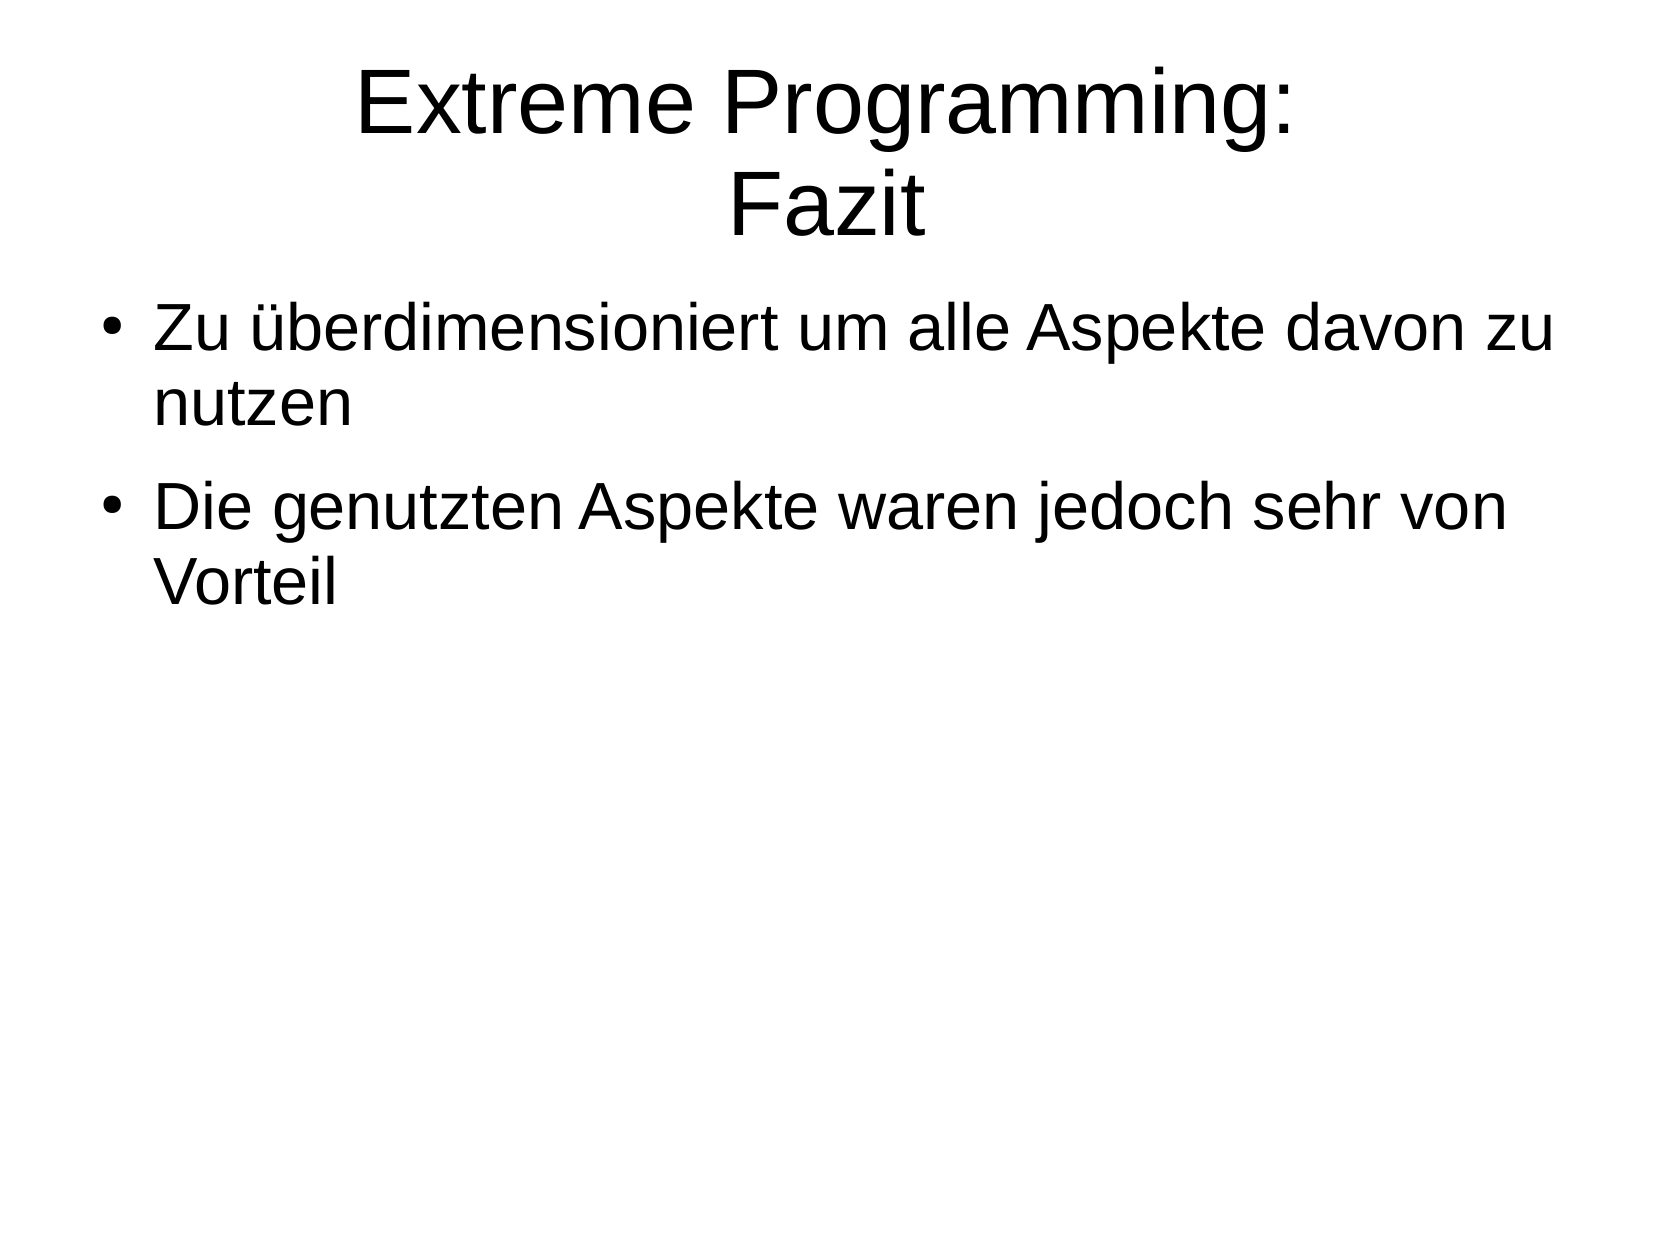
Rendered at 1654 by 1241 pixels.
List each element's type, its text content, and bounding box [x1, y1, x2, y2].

title Extreme Programming: Fazit [82, 49, 1571, 257]
list Zu überdimensioniert um alle Aspekte davon zu nutzen Die genutzten Aspekte waren jedoch sehr von Vorteil [82, 290, 1571, 1109]
